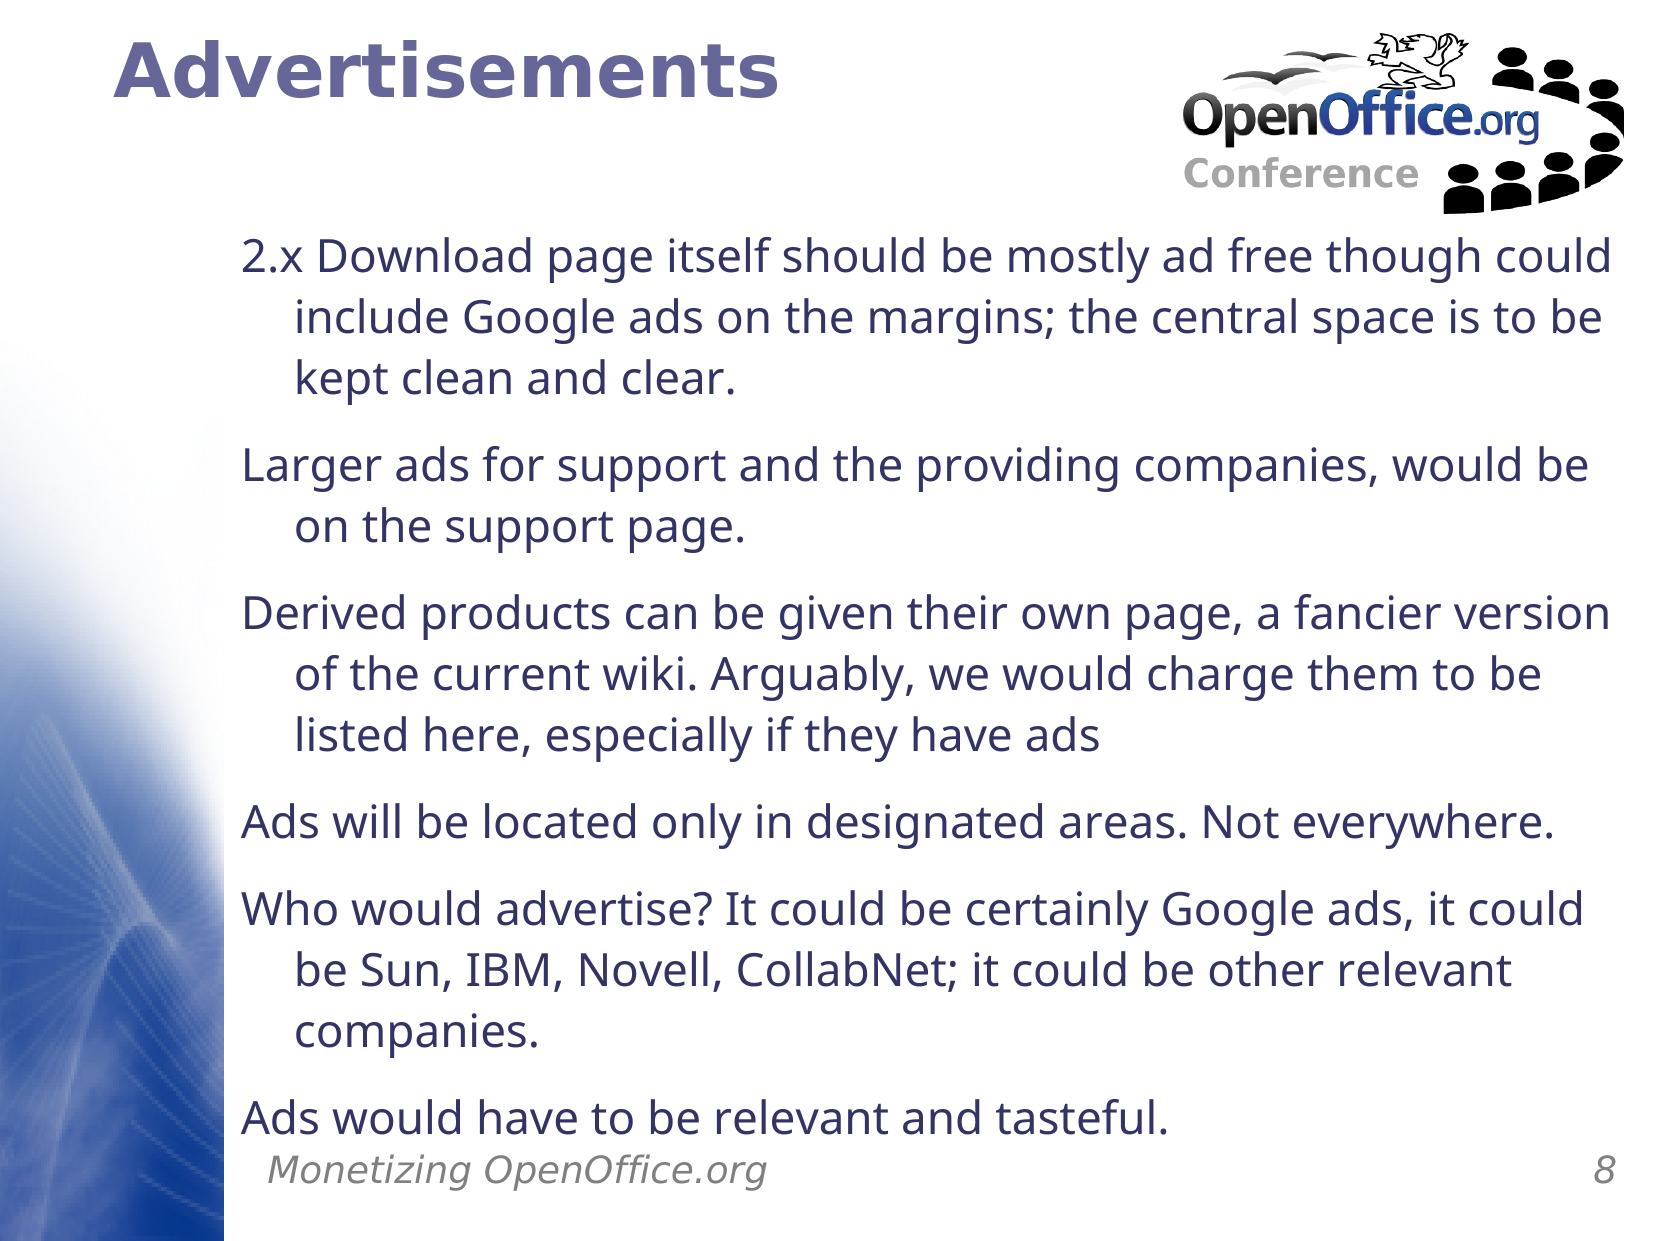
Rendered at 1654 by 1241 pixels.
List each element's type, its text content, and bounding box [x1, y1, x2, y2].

picture [1183, 33, 1624, 214]
list 2.x Download page itself should be mostly ad free though could include Google ads on the margins; the central space is to be kept clean and clear. Larger ads for support and the providing companies, would be on the support page. Derived products can be given their own page, a fancier version of the current wiki. Arguably, we would charge them to be listed here, especially if they have ads Ads will be located only in designated areas. Not everywhere. Who would advertise? It could be certainly Google ads, it could be Sun, IBM, Novell, CollabNet; it could be other relevant companies. Ads would have to be relevant and tasteful. [223, 223, 1618, 1133]
title Advertisements [24, 0, 986, 160]
picture [0, 0, 224, 1241]
